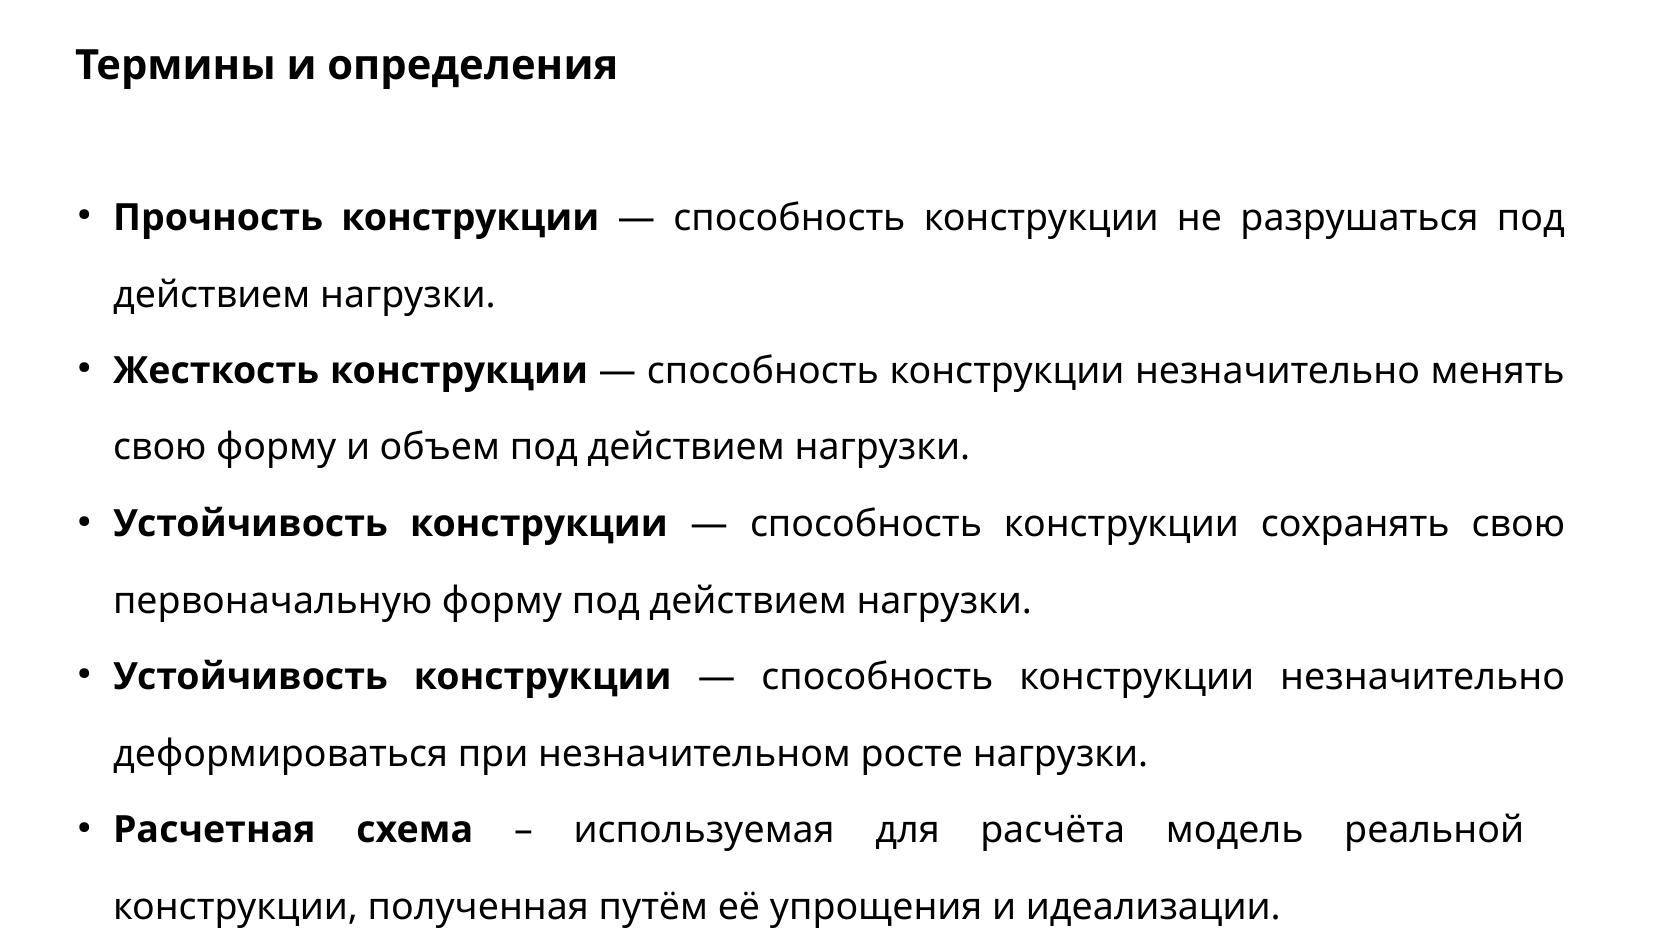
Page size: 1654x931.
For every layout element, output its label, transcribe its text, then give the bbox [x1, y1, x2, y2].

title Термины и определения [75, 37, 1564, 91]
subtitle Прочность конструкции — способность конструкции не разрушаться под действием нагрузки. Жесткость конструкции — способность конструкции незначительно менять свою форму и объем под действием нагрузки. Устойчивость конструкции — способность конструкции сохранять свою первоначальную форму под действием нагрузки. Устойчивость конструкции — способность конструкции незначительно деформироваться при незначительном росте нагрузки. Расчетная схема – используемая для расчёта модель реальной конструкции, полученная путём её упрощения и идеализации. [77, 165, 1566, 886]
